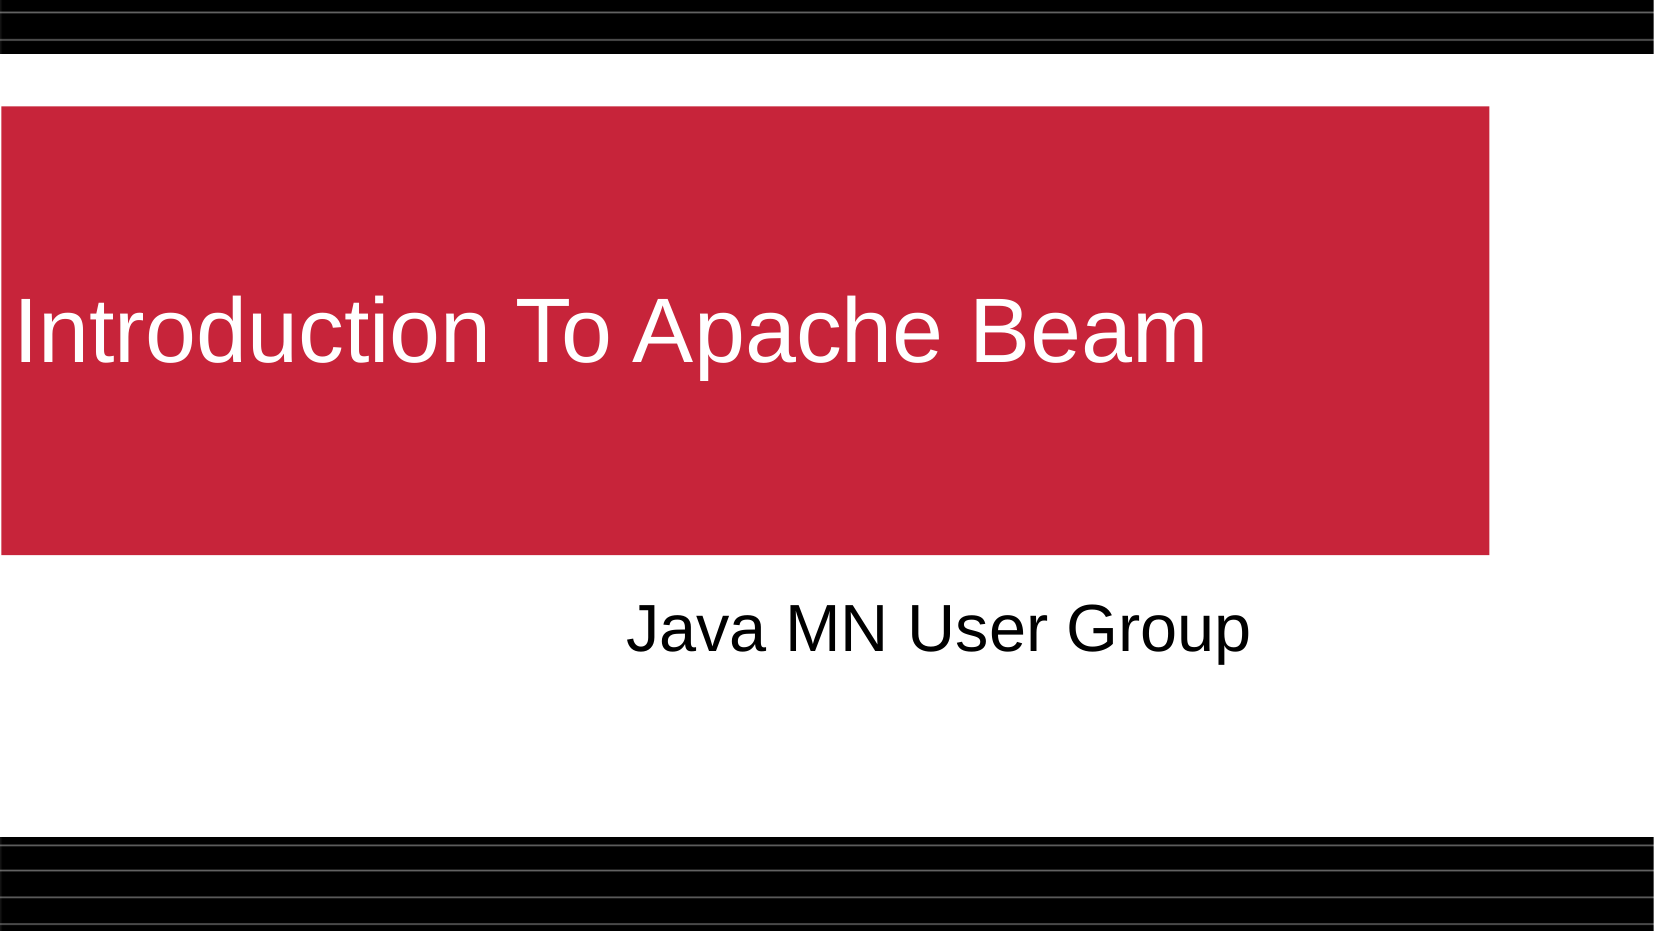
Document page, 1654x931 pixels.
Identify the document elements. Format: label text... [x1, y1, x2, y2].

picture [0, 837, 1654, 931]
subtitle Java MN User Group [625, 590, 1489, 804]
title Introduction To Apache Beam [1, 106, 1490, 556]
picture [0, 0, 1654, 54]
